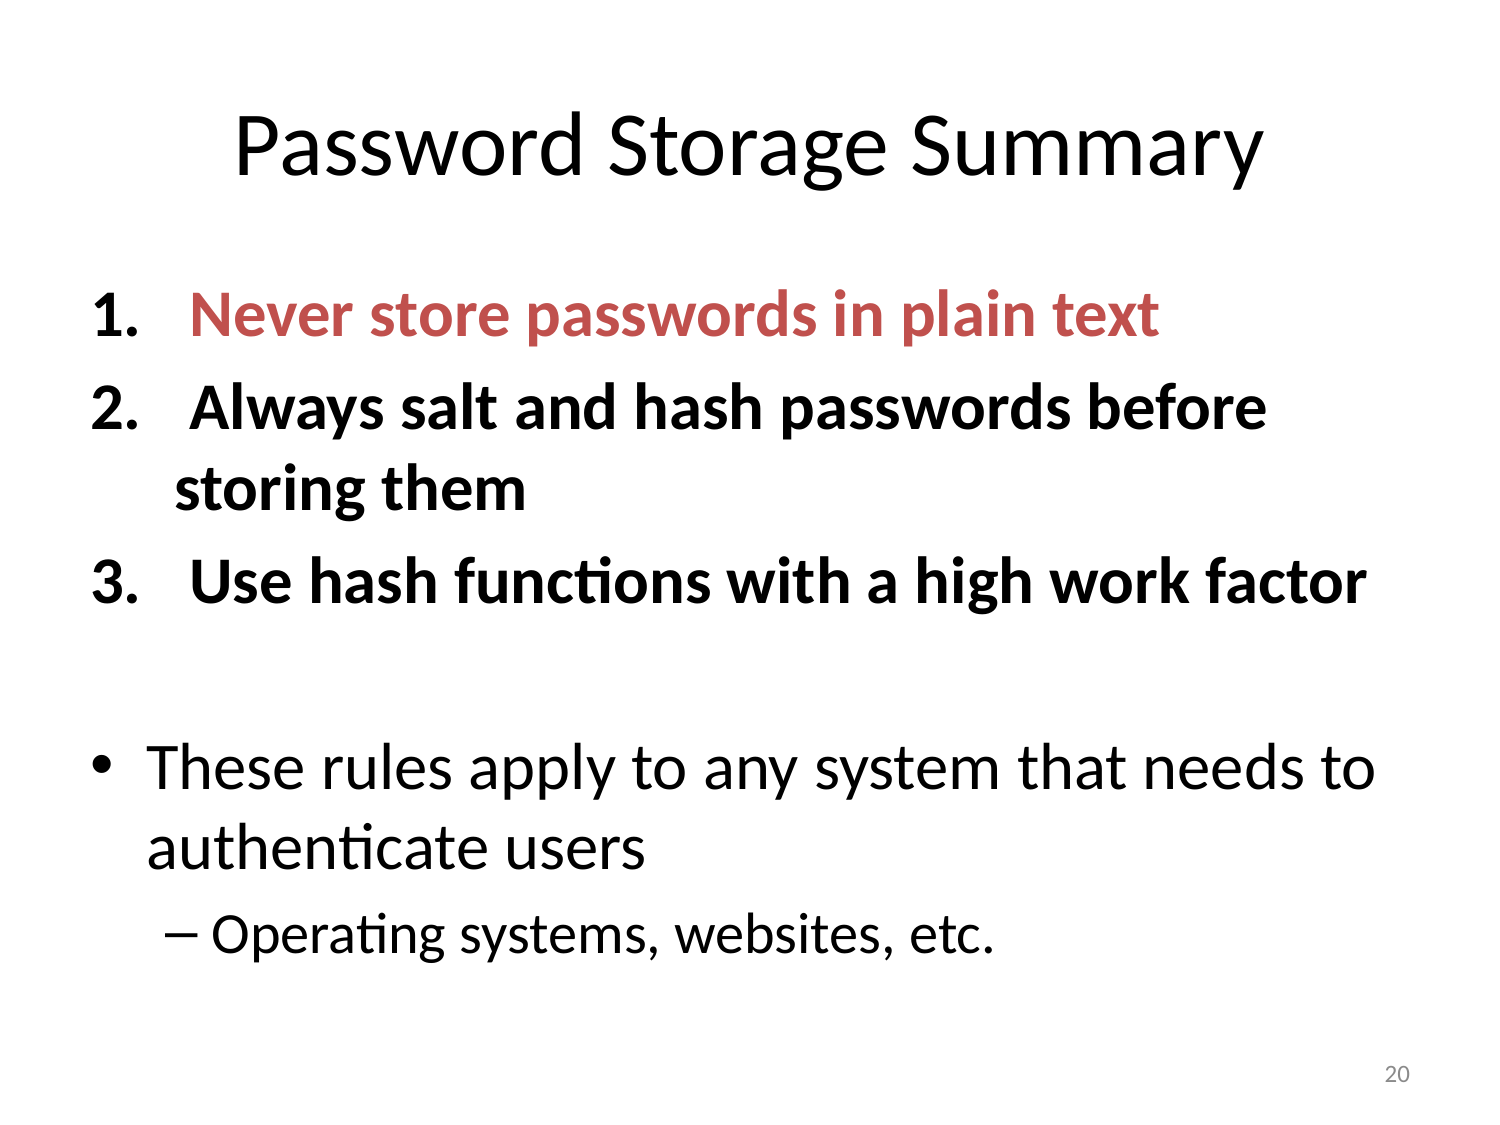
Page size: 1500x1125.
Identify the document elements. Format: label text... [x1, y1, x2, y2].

slide_number <number> [1074, 1042, 1425, 1103]
list Never store passwords in plain text Always salt and hash passwords before storing them Use hash functions with a high work factor These rules apply to any system that needs to authenticate users Operating systems, websites, etc. [75, 262, 1425, 1104]
title Password Storage Summary [75, 45, 1425, 233]
